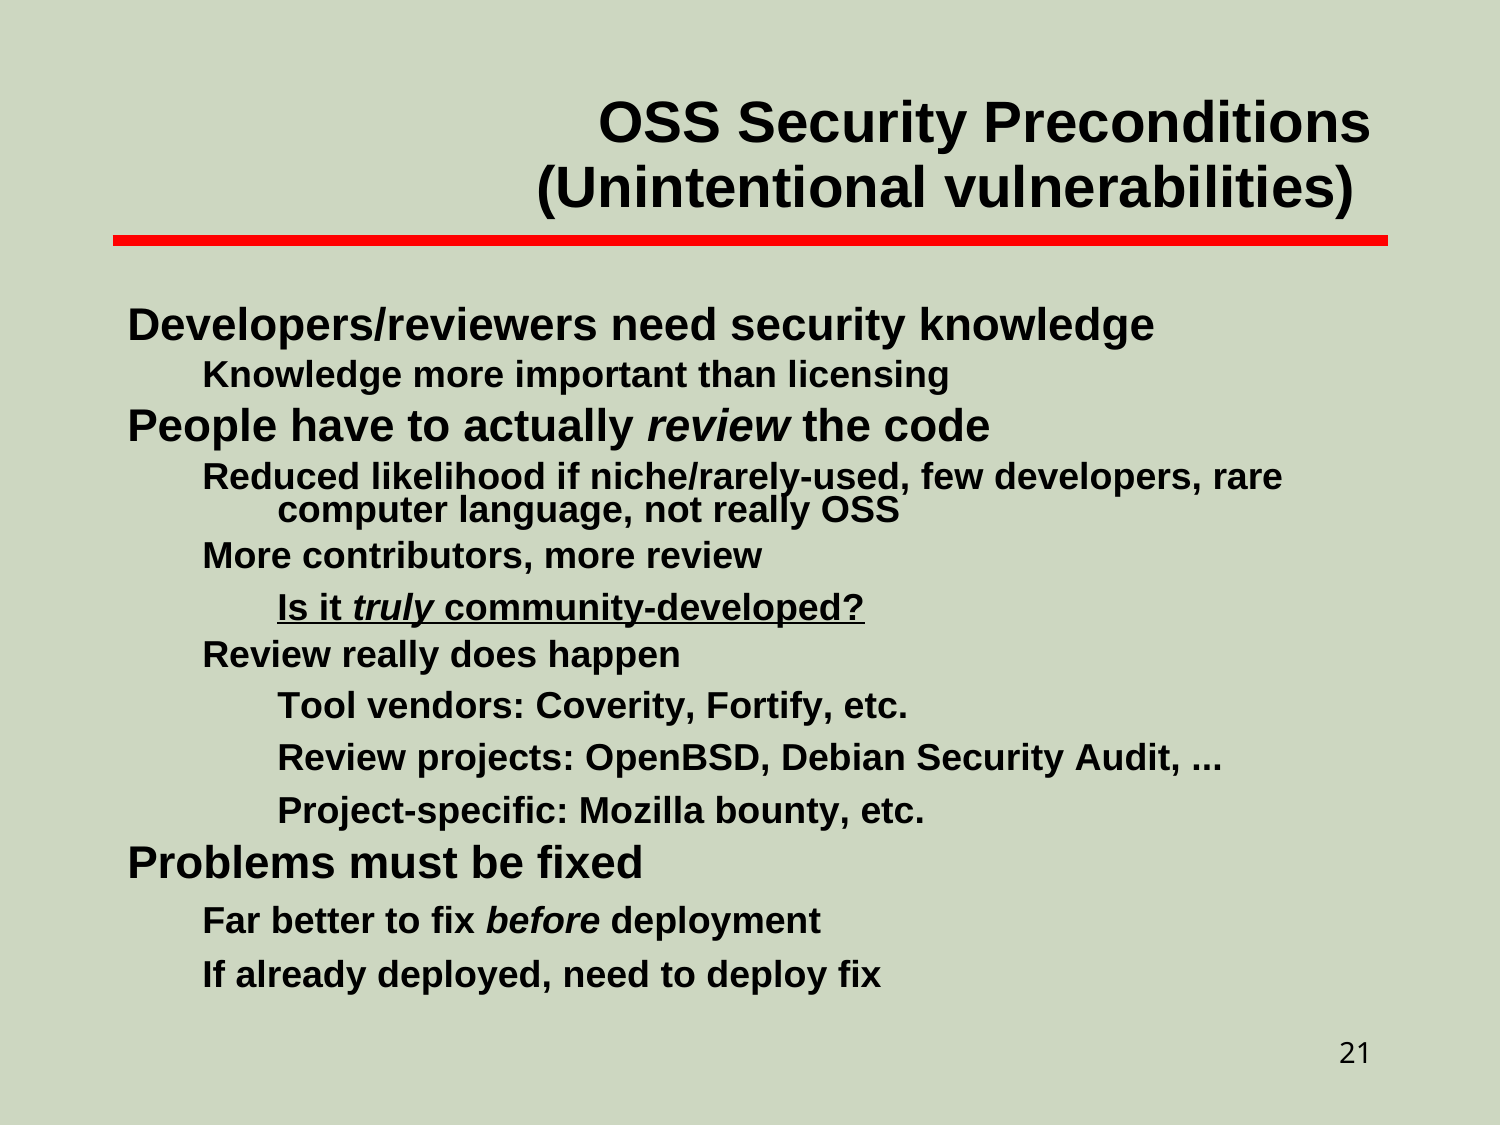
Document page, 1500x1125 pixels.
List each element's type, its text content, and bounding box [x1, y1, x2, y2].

list Developers/reviewers need security knowledge Knowledge more important than licensing People have to actually review the code Reduced likelihood if niche/rarely-used, few developers, rare computer language, not really OSS More contributors, more review Is it truly community-developed? Review really does happen Tool vendors: Coverity, Fortify, etc. Review projects: OpenBSD, Debian Security Audit, ... Project-specific: Mozilla bounty, etc. Problems must be fixed Far better to fix before deployment If already deployed, need to deploy fix [112, 299, 1388, 1014]
title OSS Security Preconditions (Unintentional vulnerabilities) [337, 81, 1388, 228]
